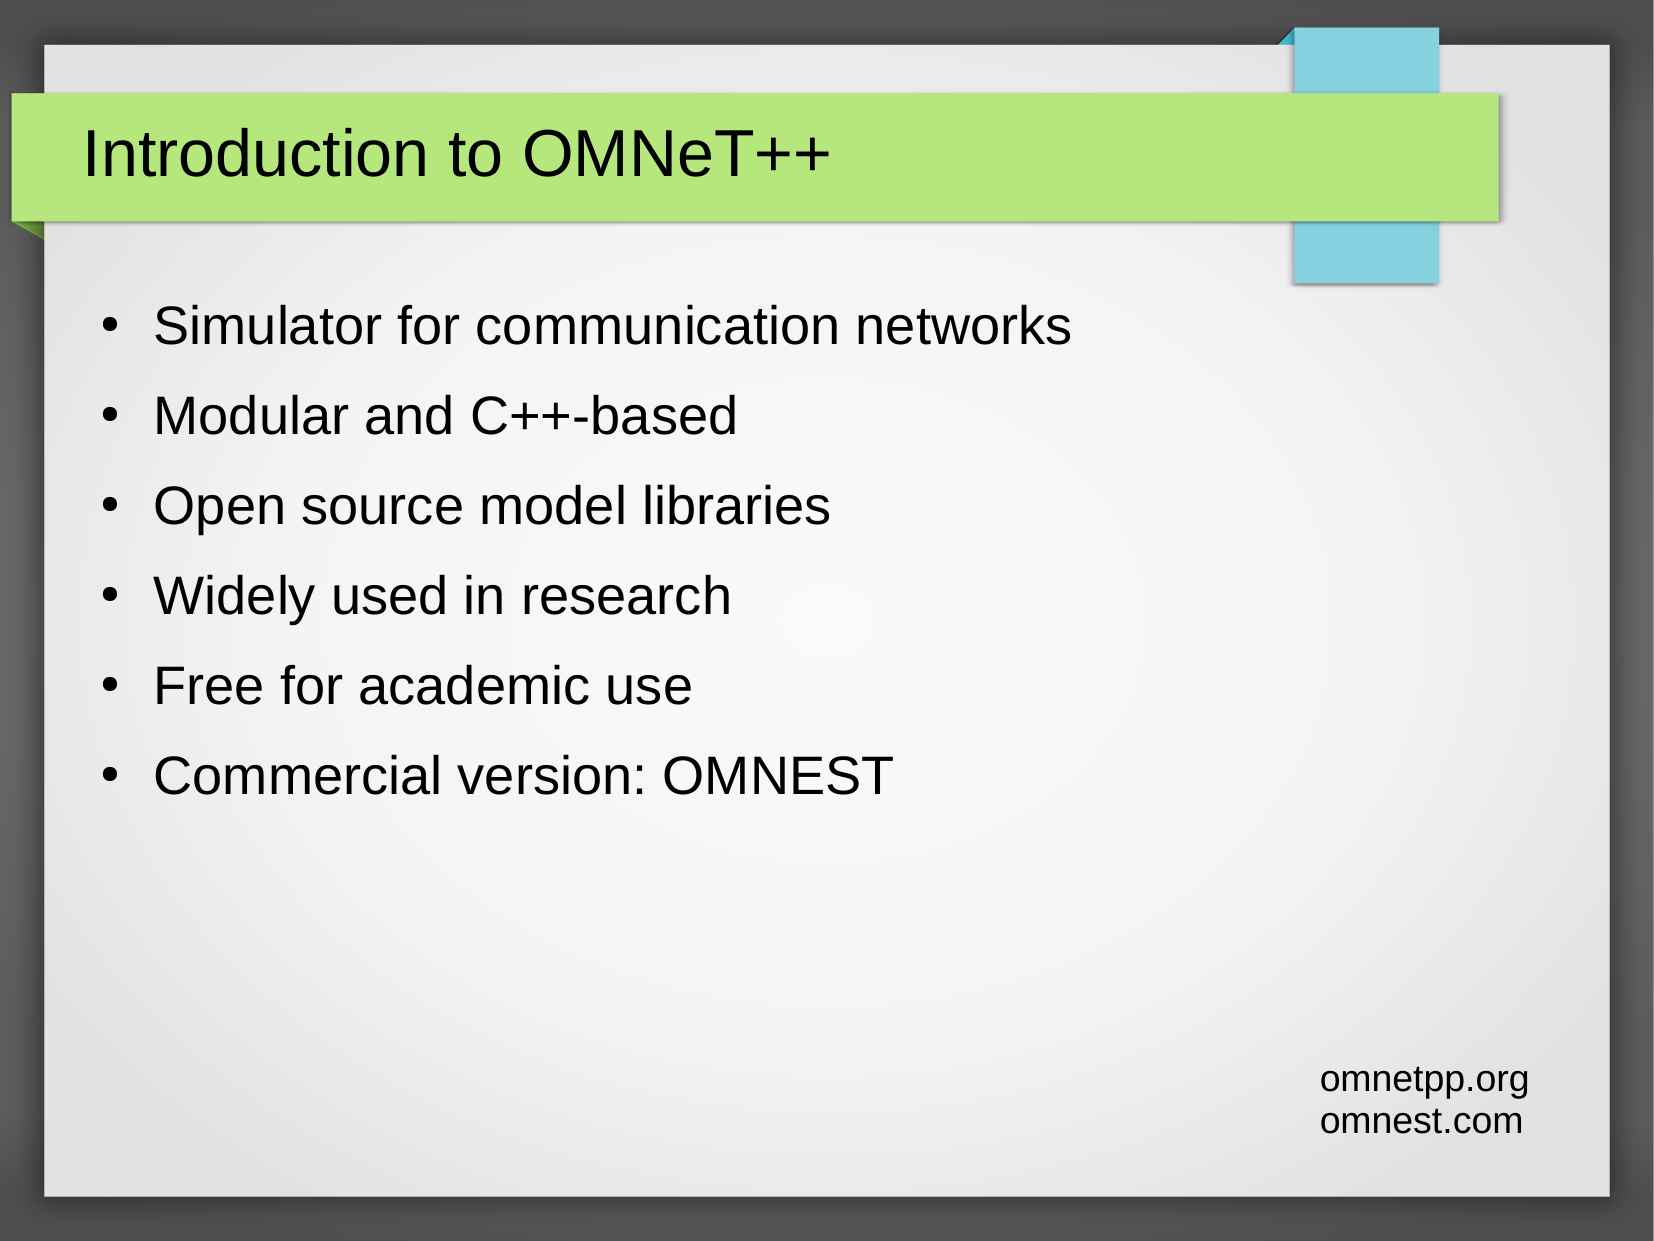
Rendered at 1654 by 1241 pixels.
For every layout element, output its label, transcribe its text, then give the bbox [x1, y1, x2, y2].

text_box omnetpp.org omnest.com [1305, 1050, 1590, 1149]
title Introduction to OMNeT++ [82, 79, 1501, 228]
list Simulator for communication networks Modular and C++-based Open source model libraries Widely used in research Free for academic use Commercial version: OMNEST [82, 295, 1571, 1156]
picture [0, 0, 1654, 1241]
